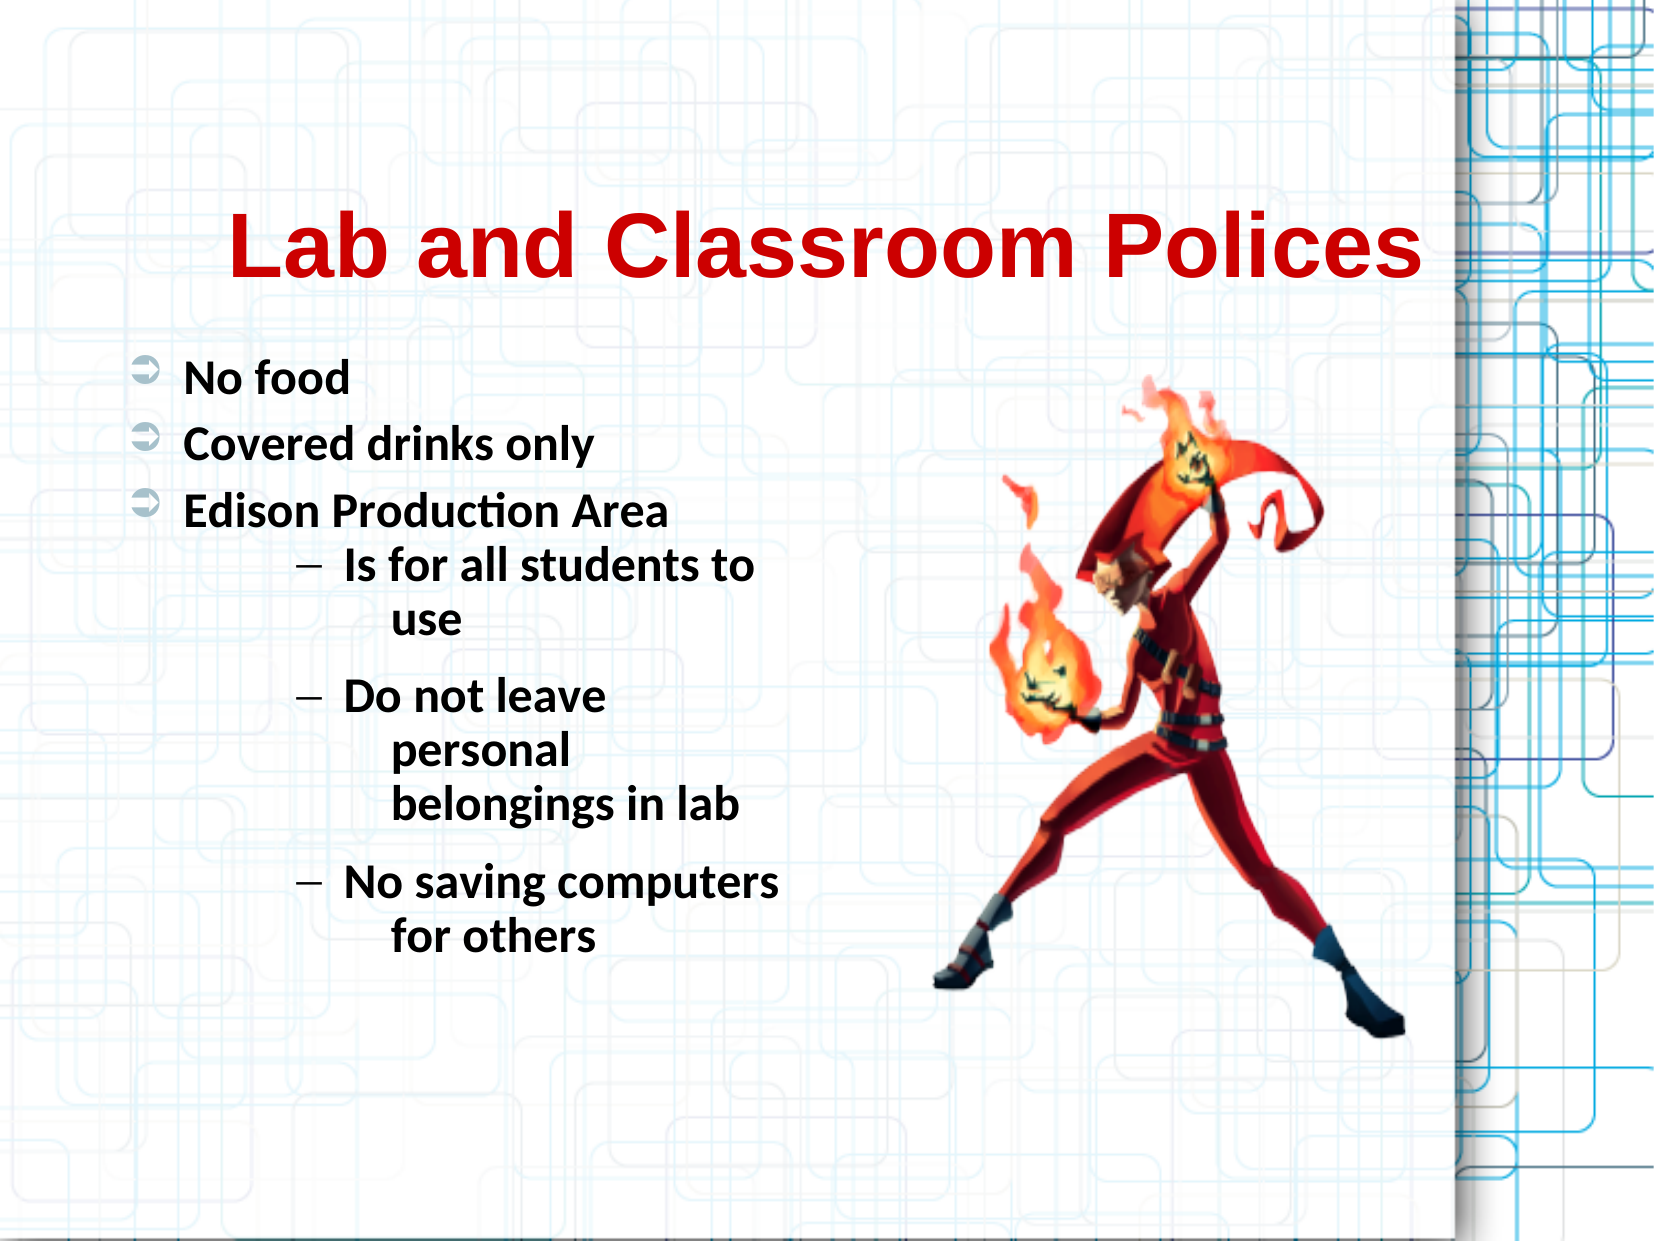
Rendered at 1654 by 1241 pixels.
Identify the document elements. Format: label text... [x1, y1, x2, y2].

chart [763, 375, 1426, 1051]
list No food Covered drinks only Edison Production Area Is for all students to use Do not leave personal belongings in lab No saving computers for others [112, 343, 802, 1088]
title Lab and Classroom Polices [123, 96, 1530, 304]
picture [0, 0, 1654, 1241]
